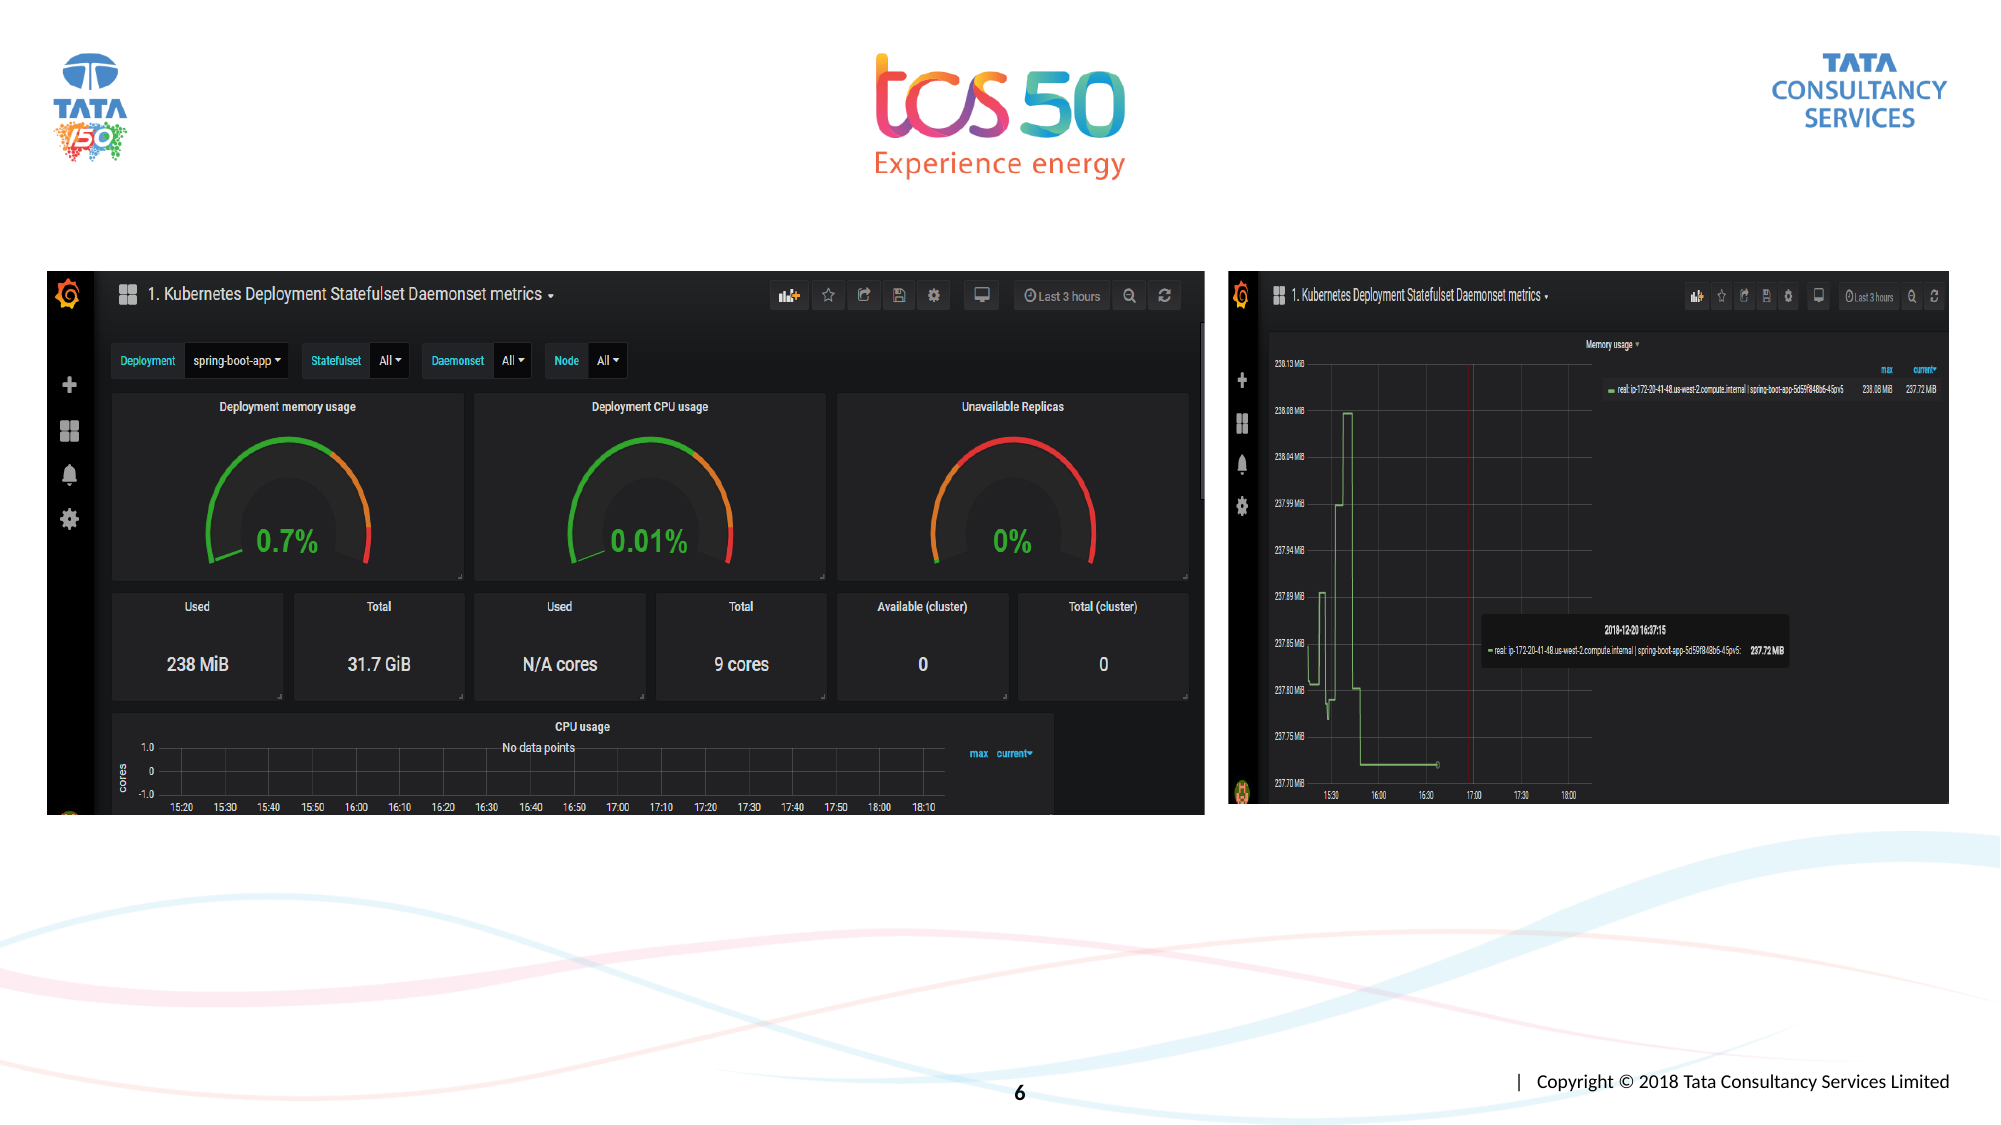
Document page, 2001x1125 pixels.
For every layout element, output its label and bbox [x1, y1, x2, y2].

picture [47, 271, 1205, 815]
picture [0, 0, 2000, 205]
picture [0, 831, 2000, 1125]
picture [1228, 271, 1949, 804]
